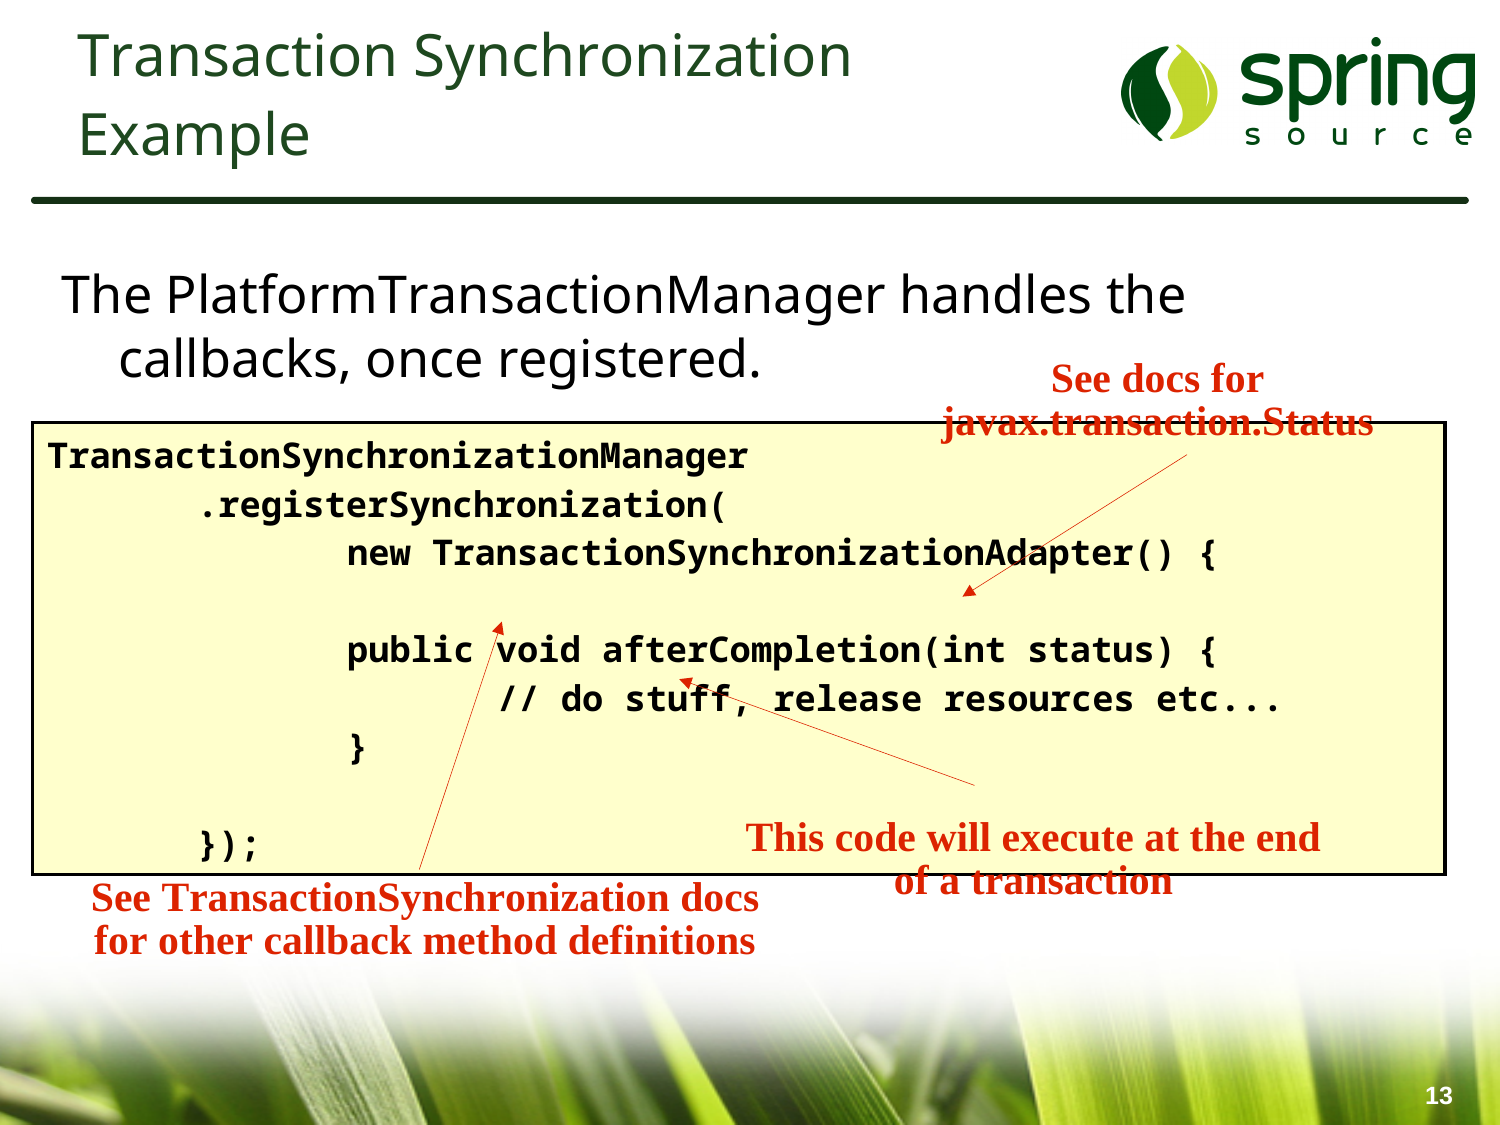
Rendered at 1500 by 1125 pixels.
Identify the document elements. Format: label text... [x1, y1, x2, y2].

text_box See docs for javax.transaction.Status [856, 349, 1459, 468]
text_box This code will execute at the end of a transaction [726, 809, 1341, 916]
title Transaction Synchronization Example [62, 0, 1409, 188]
picture [0, 944, 1500, 1125]
list The PlatformTransactionManager handles the callbacks, once registered. [47, 255, 1436, 398]
picture [1409, 37, 1475, 145]
text_box See TransactionSynchronization docs for other callback method definitions [53, 869, 798, 1035]
text_box TransactionSynchronizationManager .registerSynchronization( new TransactionSynchronizationAdapter() { public void afterCompletion(int status) { // do stuff, release resources etc... } }); [32, 422, 1446, 875]
